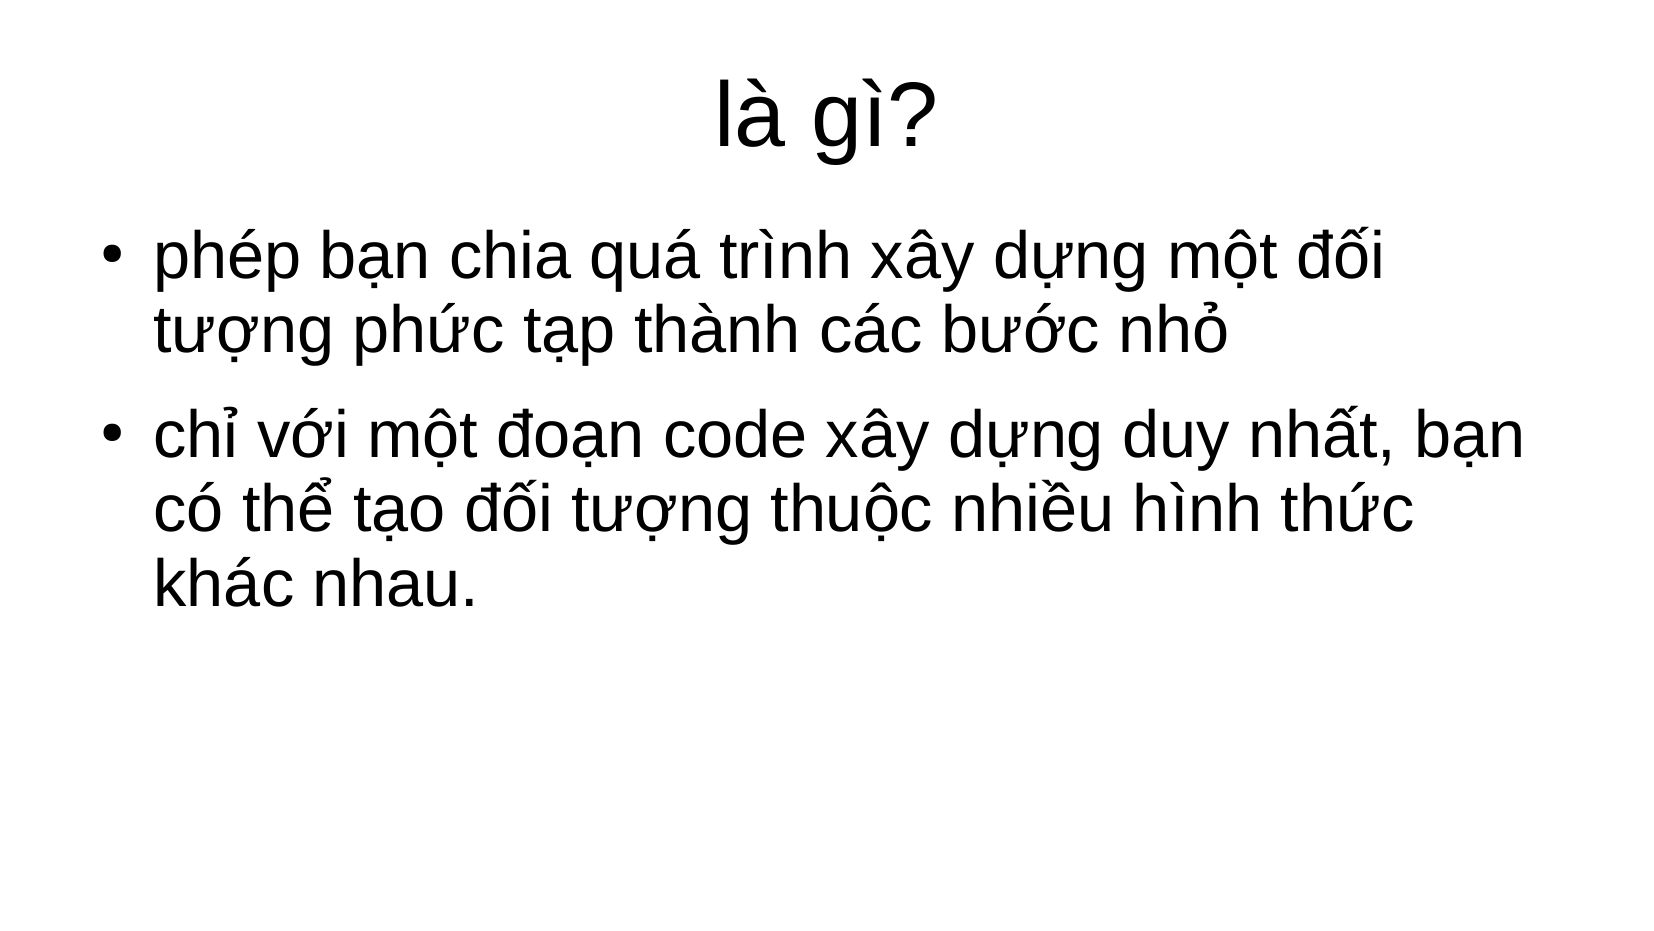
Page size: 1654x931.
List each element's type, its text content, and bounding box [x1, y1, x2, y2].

title là gì? [82, 37, 1571, 193]
list phép bạn chia quá trình xây dựng một đối tượng phức tạp thành các bước nhỏ chỉ với một đoạn code xây dựng duy nhất, bạn có thể tạo đối tượng thuộc nhiều hình thức khác nhau. [82, 217, 1571, 758]
